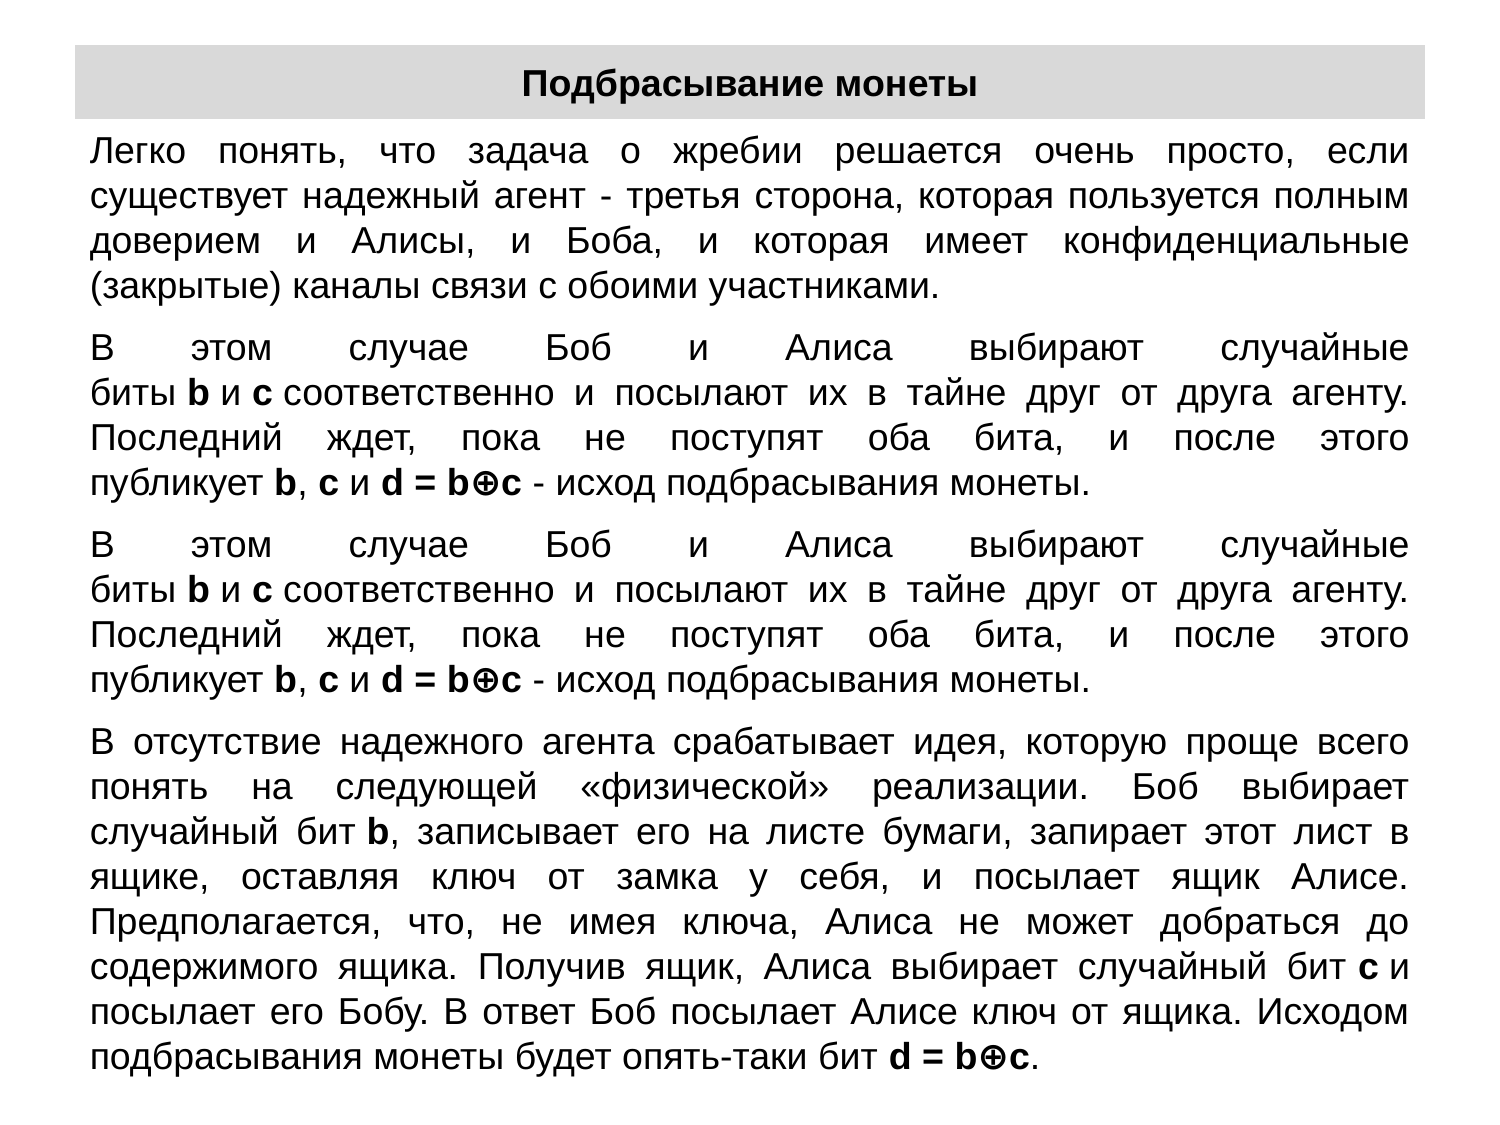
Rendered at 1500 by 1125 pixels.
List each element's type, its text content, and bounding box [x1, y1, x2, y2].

text_box Подбрасывание монеты [75, 45, 1425, 119]
text_box Легко понять, что задача о жребии решается очень просто, если существует надежный агент - третья сторона, которая пользуется полным доверием и Алисы, и Боба, и которая имеет конфиденциальные (закрытые) каналы связи с обоими участниками. [75, 119, 1425, 314]
text_box В отсутствие надежного агента срабатывает идея, которую проще всего понять на следующей «физической» реализации. Боб выбирает случайный бит b, записывает его на листе бумаги, запирает этот лист в ящике, оставляя ключ от замка у себя, и посылает ящик Алисе. Предполагается, что, не имея ключа, Алиса не может добраться до содержимого ящика. Получив ящик, Алиса выбирает случайный бит c и посылает его Бобу. В ответ Боб посылает Алисе ключ от ящика. Исходом подбрасывания монеты будет опять-таки бит d = b⊕c. [75, 709, 1425, 1085]
text_box В этом случае Боб и Алиса выбирают случайные биты b и c соответственно и посылают их в тайне друг от друга агенту. Последний ждет, пока не поступят оба бита, и после этого публикует b, c и d = b⊕c - исход подбрасывания монеты. [75, 512, 1425, 708]
text_box В этом случае Боб и Алиса выбирают случайные биты b и c соответственно и посылают их в тайне друг от друга агенту. Последний ждет, пока не поступят оба бита, и после этого публикует b, c и d = b⊕c - исход подбрасывания монеты. [75, 315, 1425, 511]
